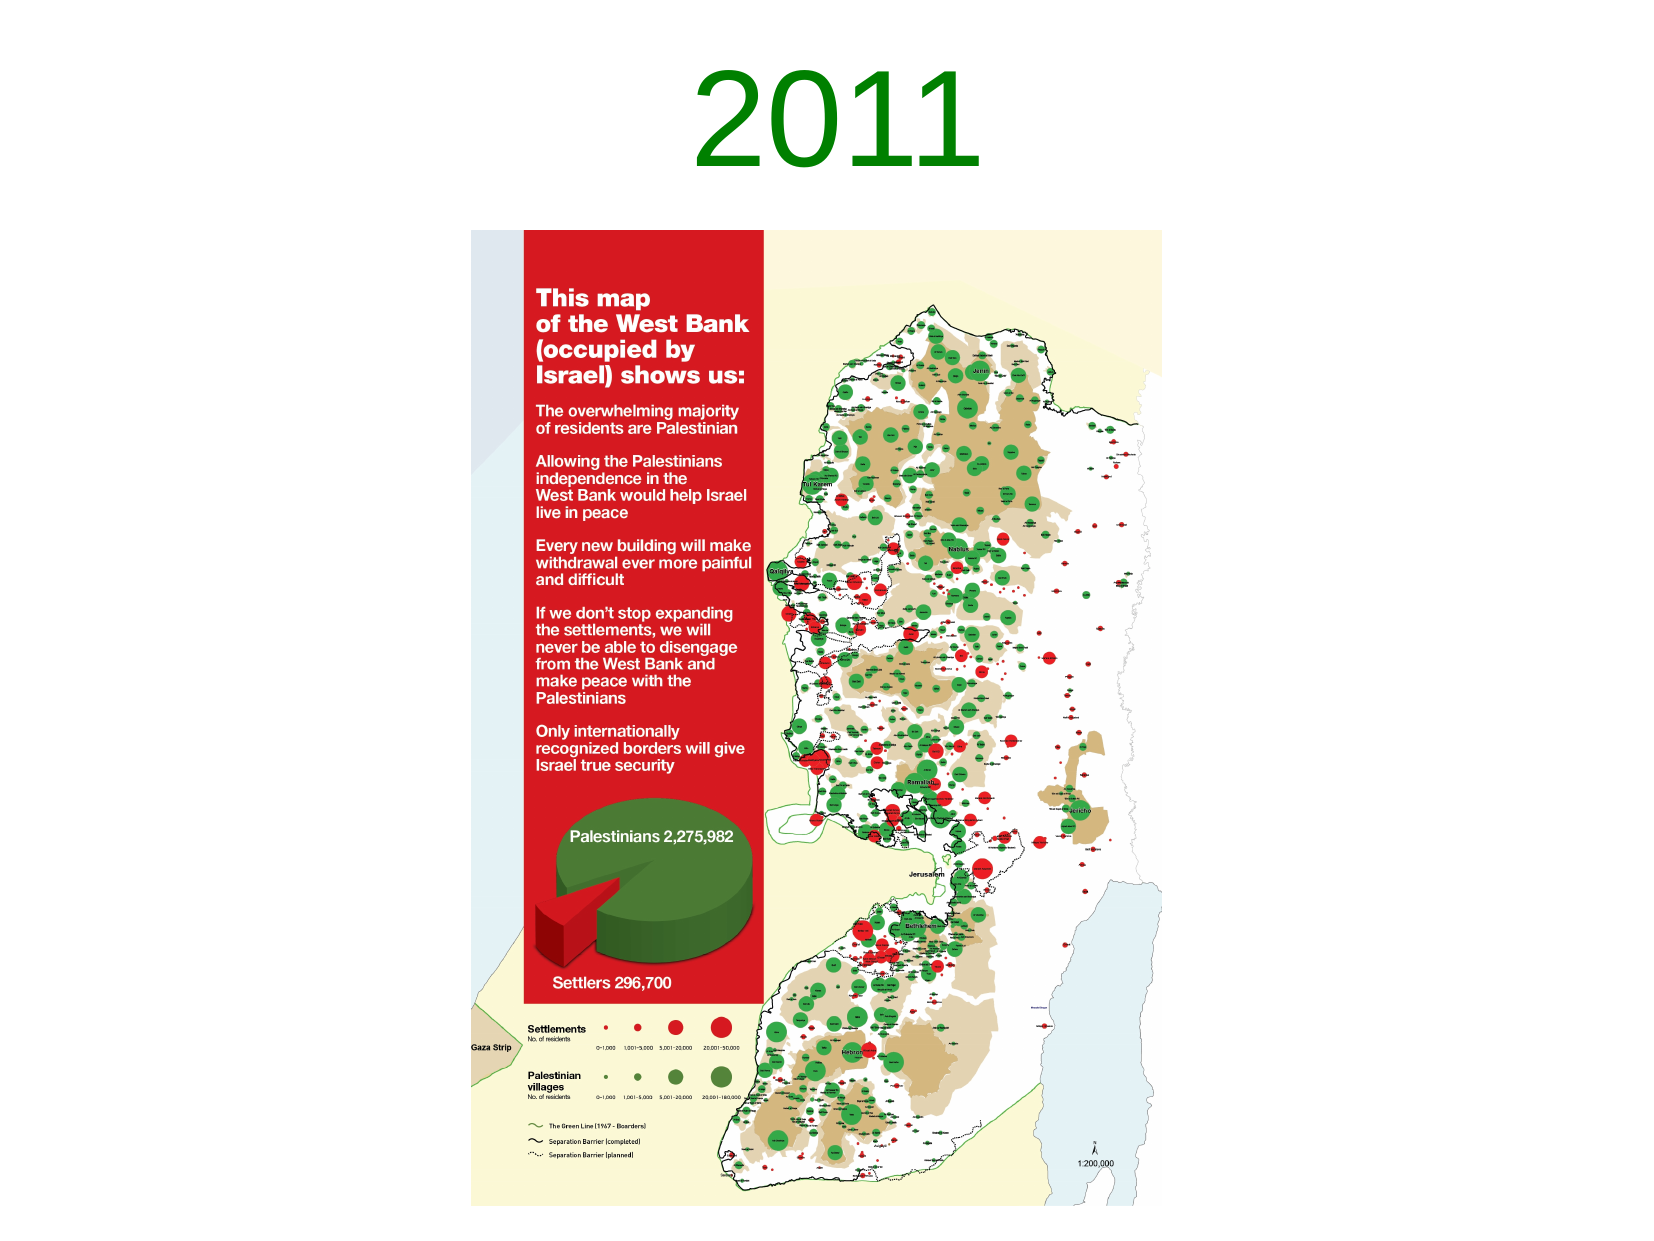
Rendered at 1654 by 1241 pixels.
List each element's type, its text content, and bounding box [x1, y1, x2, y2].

title 2011 [93, 15, 1582, 223]
picture [471, 230, 1162, 1206]
